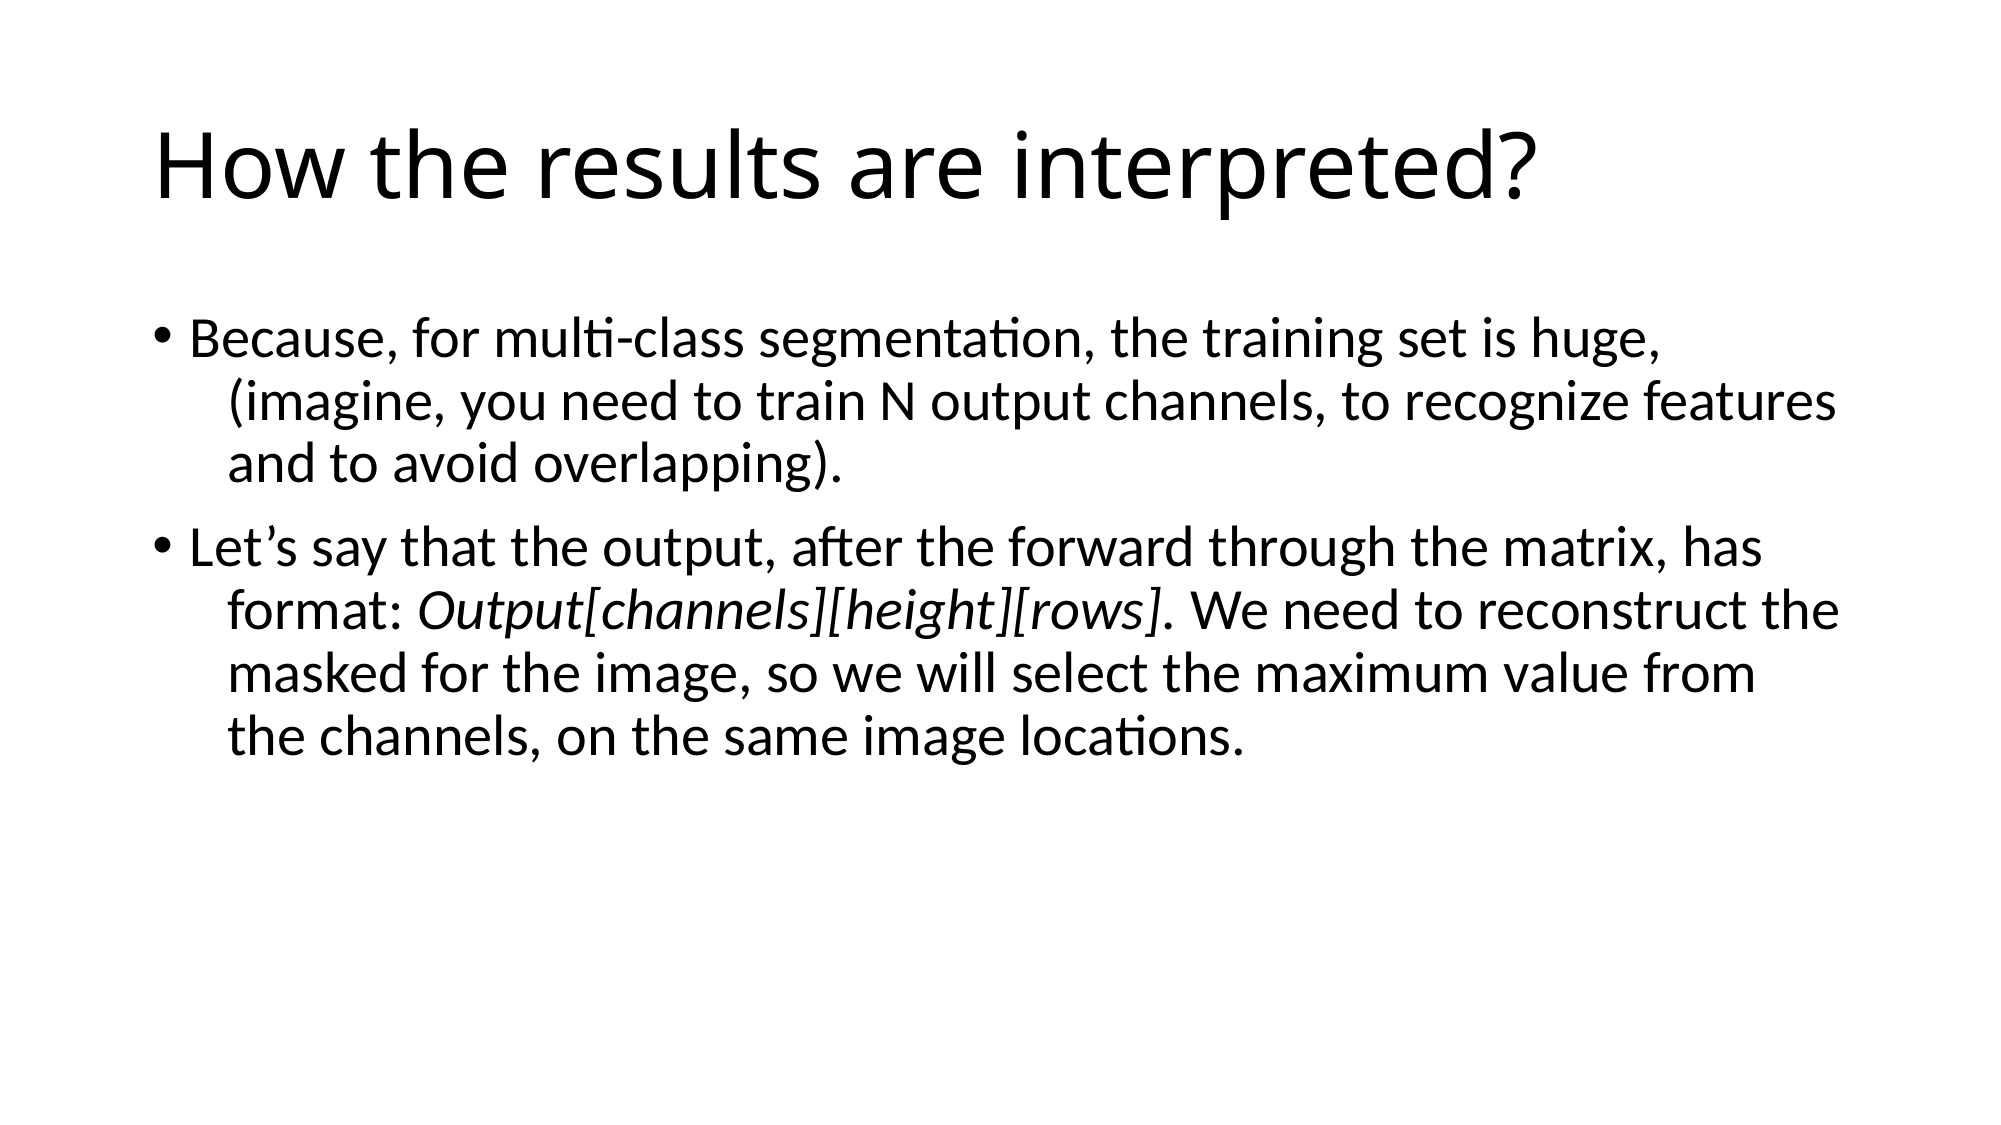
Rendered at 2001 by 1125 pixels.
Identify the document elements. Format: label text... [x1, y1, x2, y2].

list Because, for multi-class segmentation, the training set is huge, (imagine, you need to train N output channels, to recognize features and to avoid overlapping). Let’s say that the output, after the forward through the matrix, has format: Output[channels][height][rows]. We need to reconstruct the masked for the image, so we will select the maximum value from the channels, on the same image locations. [137, 299, 1863, 1014]
title How the results are interpreted? [137, 59, 1863, 278]
